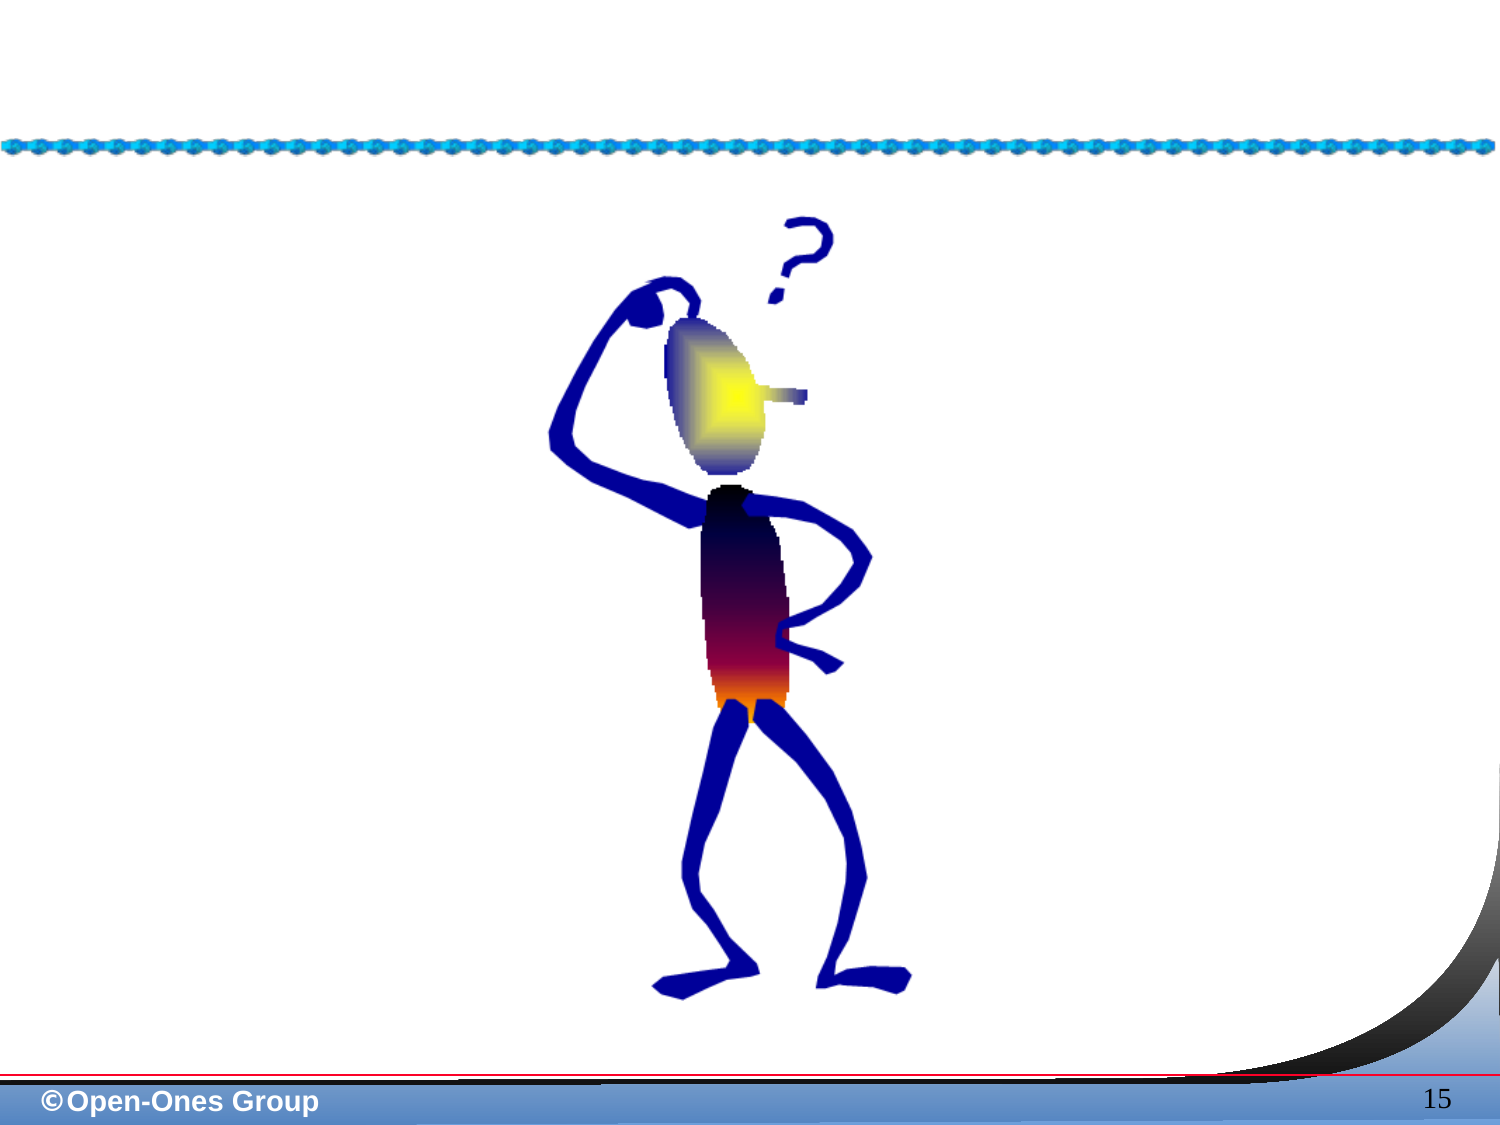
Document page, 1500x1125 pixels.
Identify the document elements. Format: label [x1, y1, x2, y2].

picture [0, 138, 1499, 157]
picture [545, 213, 913, 1002]
